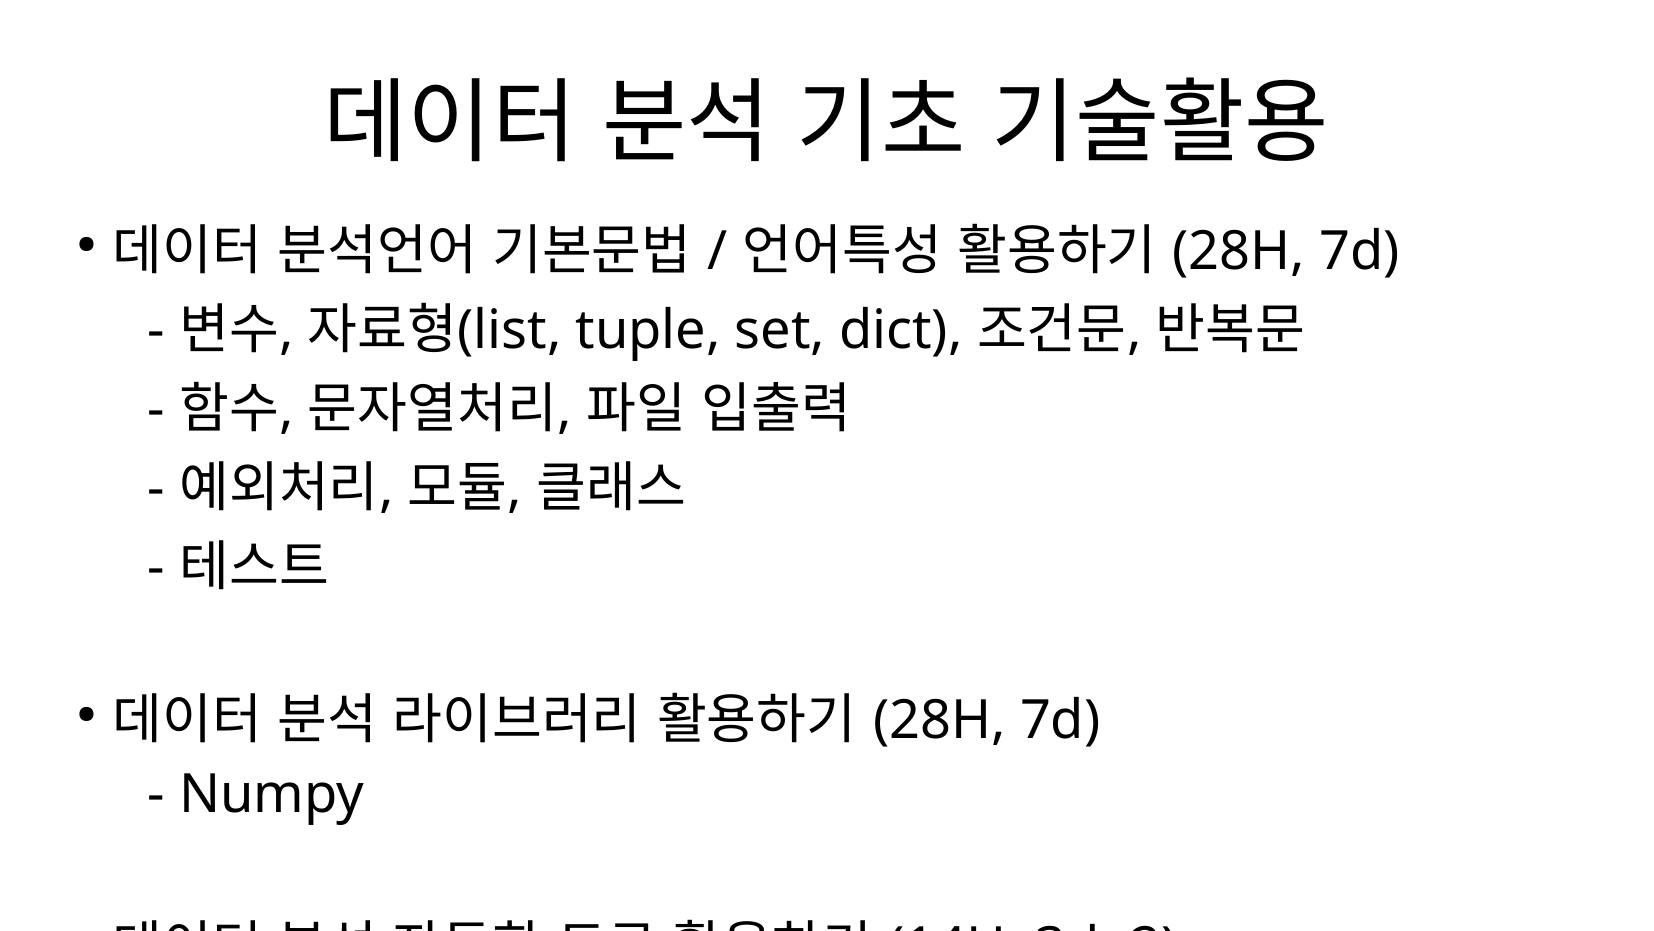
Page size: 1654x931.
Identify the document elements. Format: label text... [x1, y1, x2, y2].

title 데이터 분석 기초 기술활용 [82, 37, 1571, 193]
subtitle 데이터 분석언어 기본문법 / 언어특성 활용하기 (28H, 7d) - 변수, 자료형(list, tuple, set, dict), 조건문, 반복문 - 함수, 문자열처리, 파일 입출력 - 예외처리, 모듈, 클래스 - 테스트 데이터 분석 라이브러리 활용하기 (28H, 7d) - Numpy 데이터 분석 자동화 도구 활용하기 (14H, 3d+2) [76, 206, 1565, 916]
